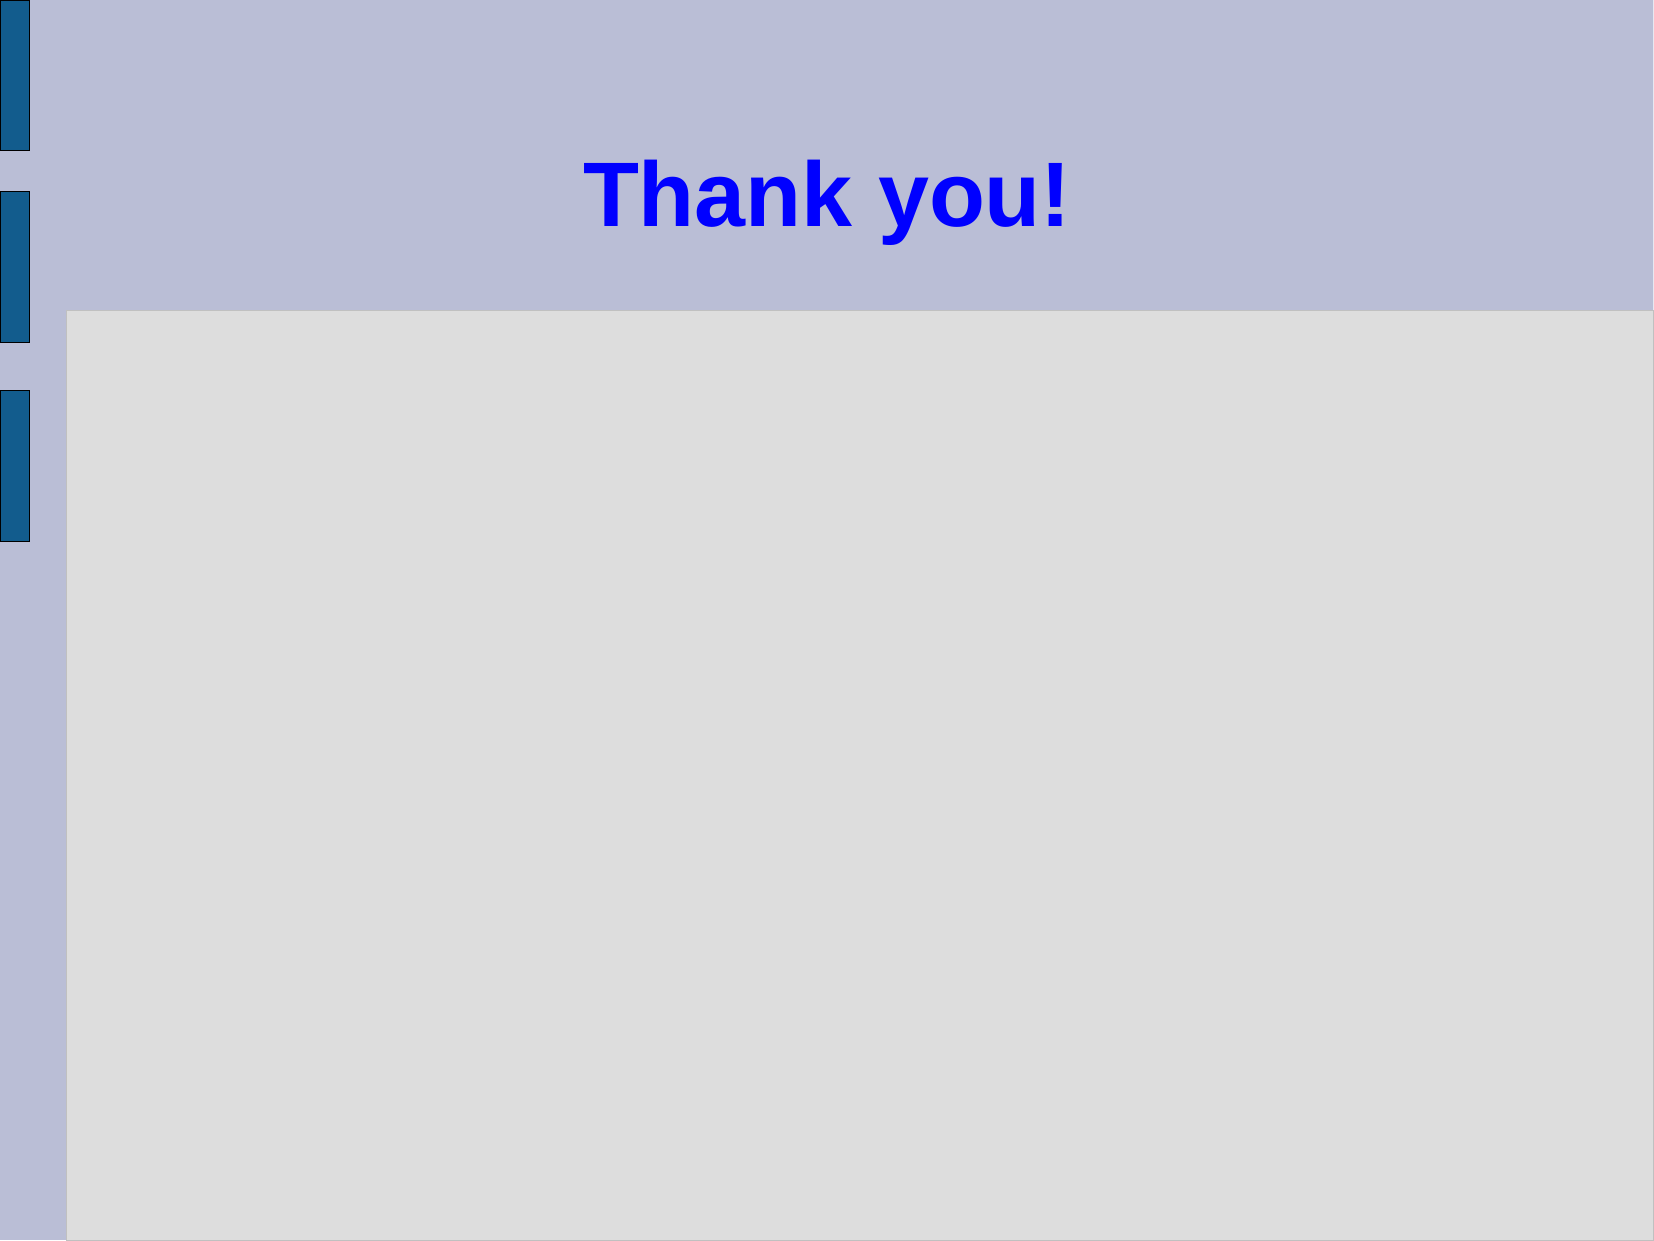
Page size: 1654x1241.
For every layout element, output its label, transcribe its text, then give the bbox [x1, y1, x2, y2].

title Thank you! [121, 98, 1534, 291]
